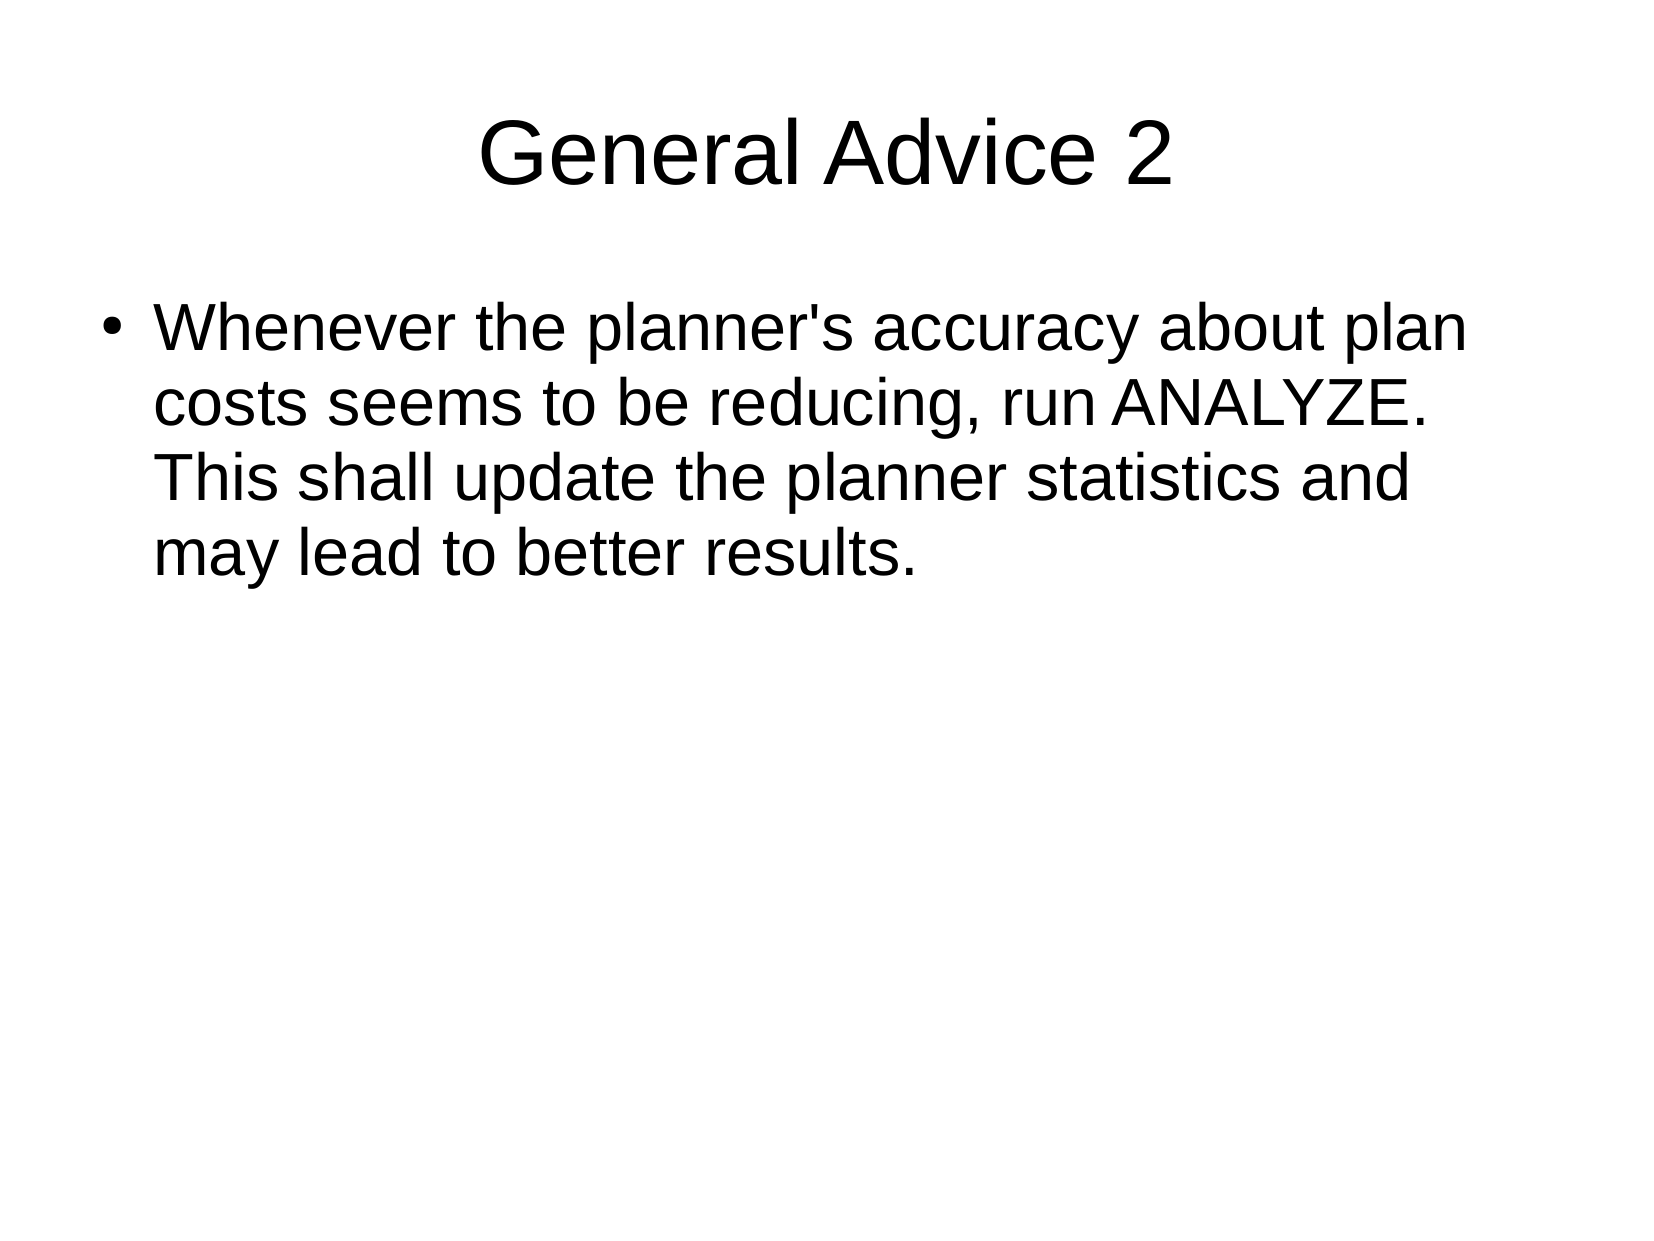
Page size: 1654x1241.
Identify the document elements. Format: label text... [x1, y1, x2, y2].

title General Advice 2 [82, 49, 1571, 257]
list Whenever the planner's accuracy about plan costs seems to be reducing, run ANALYZE. This shall update the planner statistics and may lead to better results. [82, 290, 1538, 1010]
